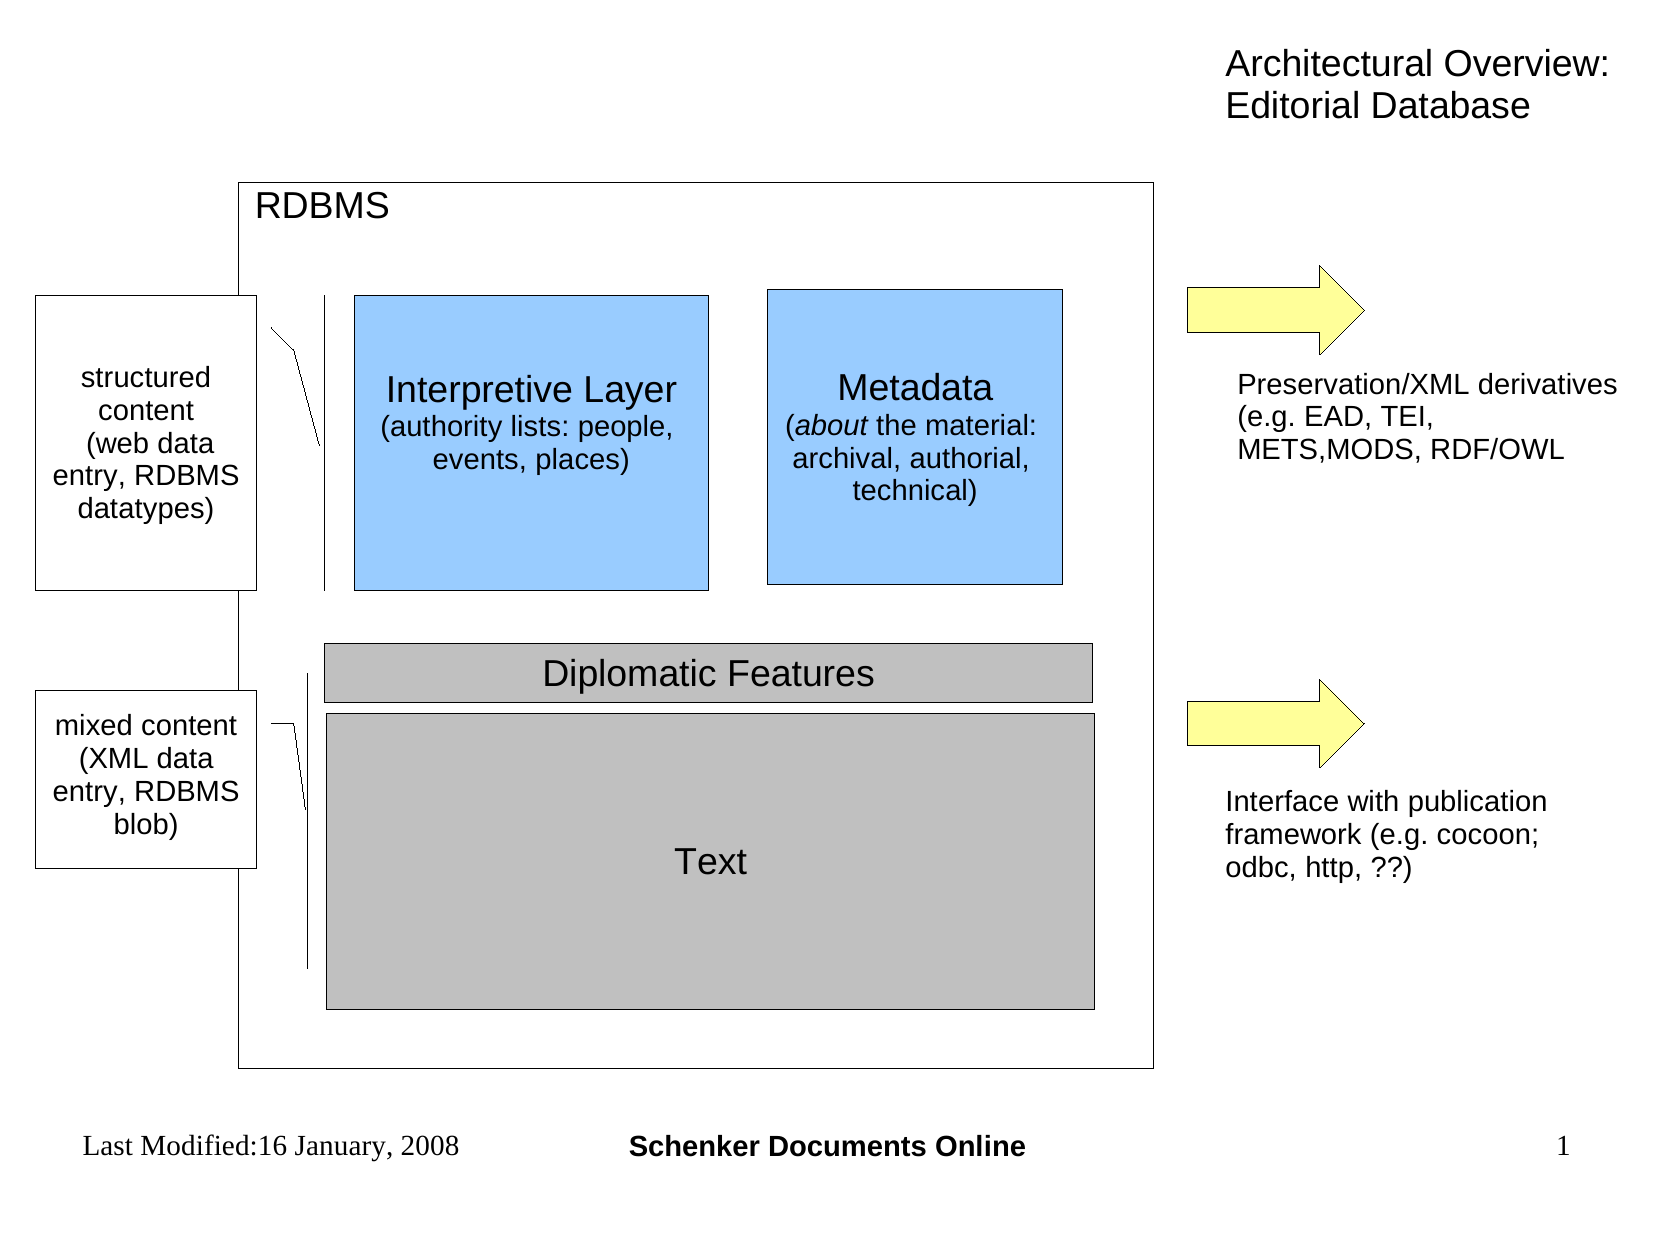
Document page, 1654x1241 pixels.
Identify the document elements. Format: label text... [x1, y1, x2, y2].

text_box [238, 182, 1154, 1068]
text_box mixed content (XML data entry, RDBMS blob) [35, 691, 257, 868]
text_box Preservation/XML derivatives (e.g. EAD, TEI, METS,MODS, RDF/OWL [1222, 360, 1642, 485]
text_box [1187, 679, 1365, 768]
text_box Metadata (about the material: archival, authorial, technical) [767, 289, 1063, 585]
text_box RDBMS [239, 177, 416, 239]
text_box [1187, 265, 1365, 355]
text_box Text [327, 714, 1095, 1009]
text_box structured content (web data entry, RDBMS datatypes) [35, 295, 257, 591]
text_box Architectural Overview: Editorial Database [1210, 35, 1636, 144]
text_box Interpretive Layer (authority lists: people, events, places) [354, 295, 709, 591]
text_box Interface with publication framework (e.g. cocoon; odbc, http, ??) [1210, 778, 1630, 903]
text_box Diplomatic Features [324, 643, 1093, 703]
